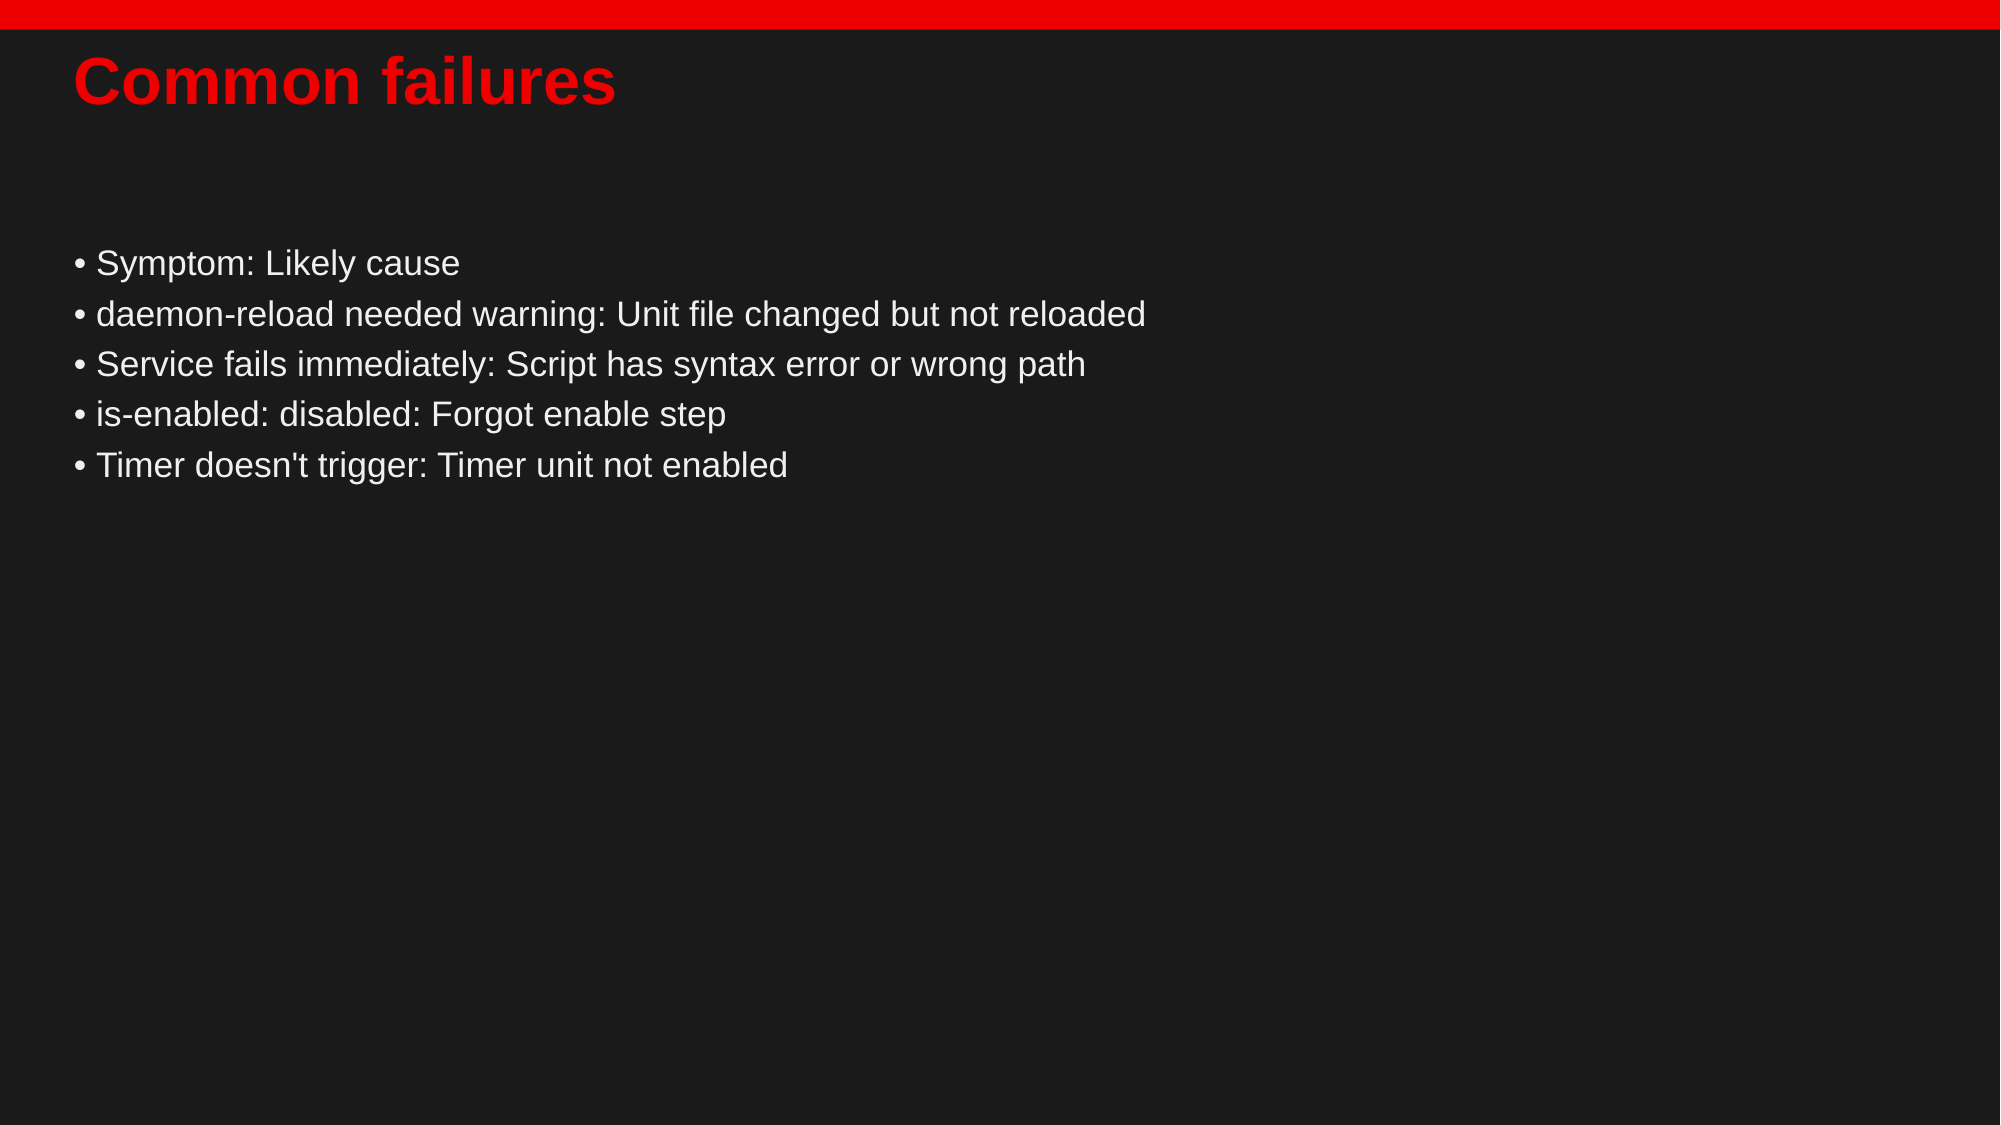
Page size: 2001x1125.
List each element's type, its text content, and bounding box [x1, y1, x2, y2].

text_box Common failures [59, 36, 1942, 208]
text_box • Symptom: Likely cause • daemon-reload needed warning: Unit file changed but not reloaded • Service fails immediately: Script has syntax error or wrong path • is-enabled: disabled: Forgot enable step • Timer doesn't trigger: Timer unit not enabled [59, 236, 1942, 1037]
text_box [0, 0, 2001, 30]
